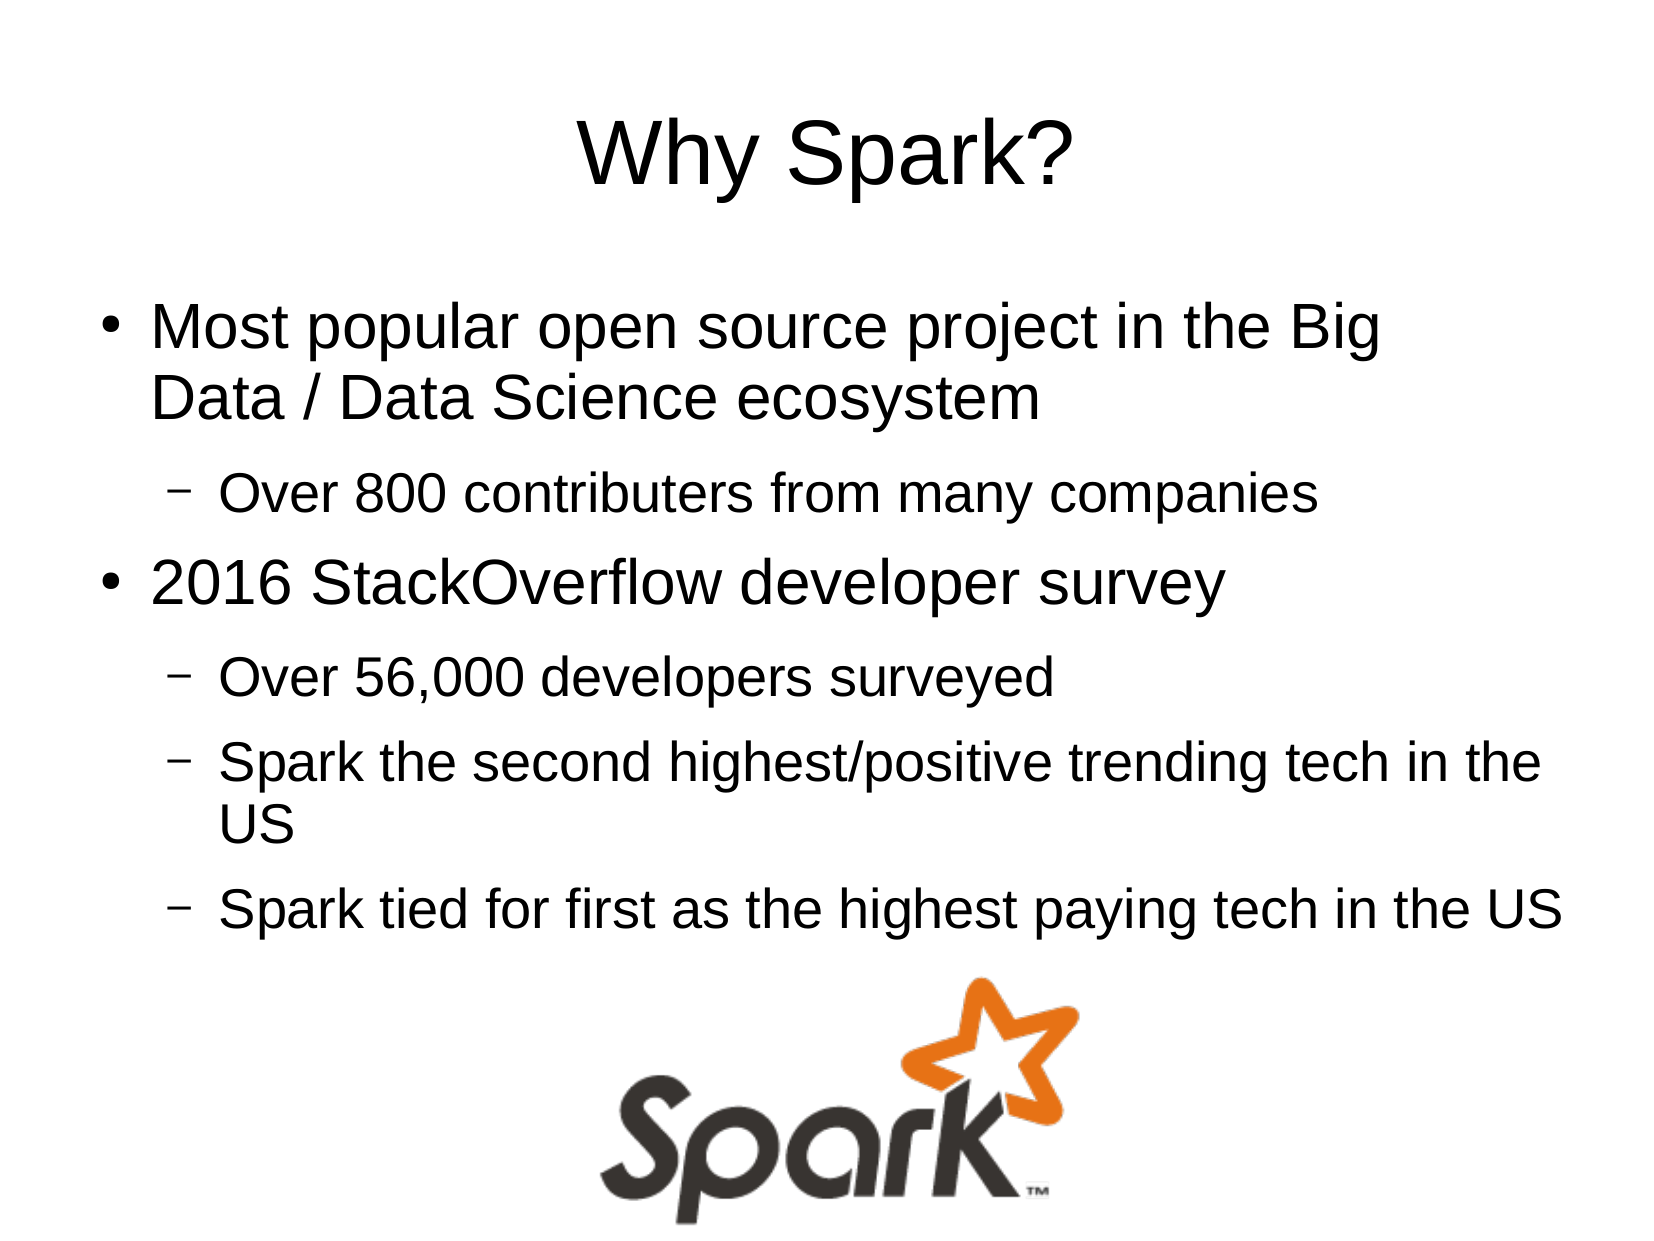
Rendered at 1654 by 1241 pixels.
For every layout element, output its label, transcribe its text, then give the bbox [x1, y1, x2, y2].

list Most popular open source project in the Big Data / Data Science ecosystem Over 800 contributers from many companies 2016 StackOverflow developer survey Over 56,000 developers surveyed Spark the second highest/positive trending tech in the US Spark tied for first as the highest paying tech in the US [82, 290, 1571, 1010]
picture [595, 973, 1106, 1229]
title Why Spark? [82, 49, 1571, 257]
